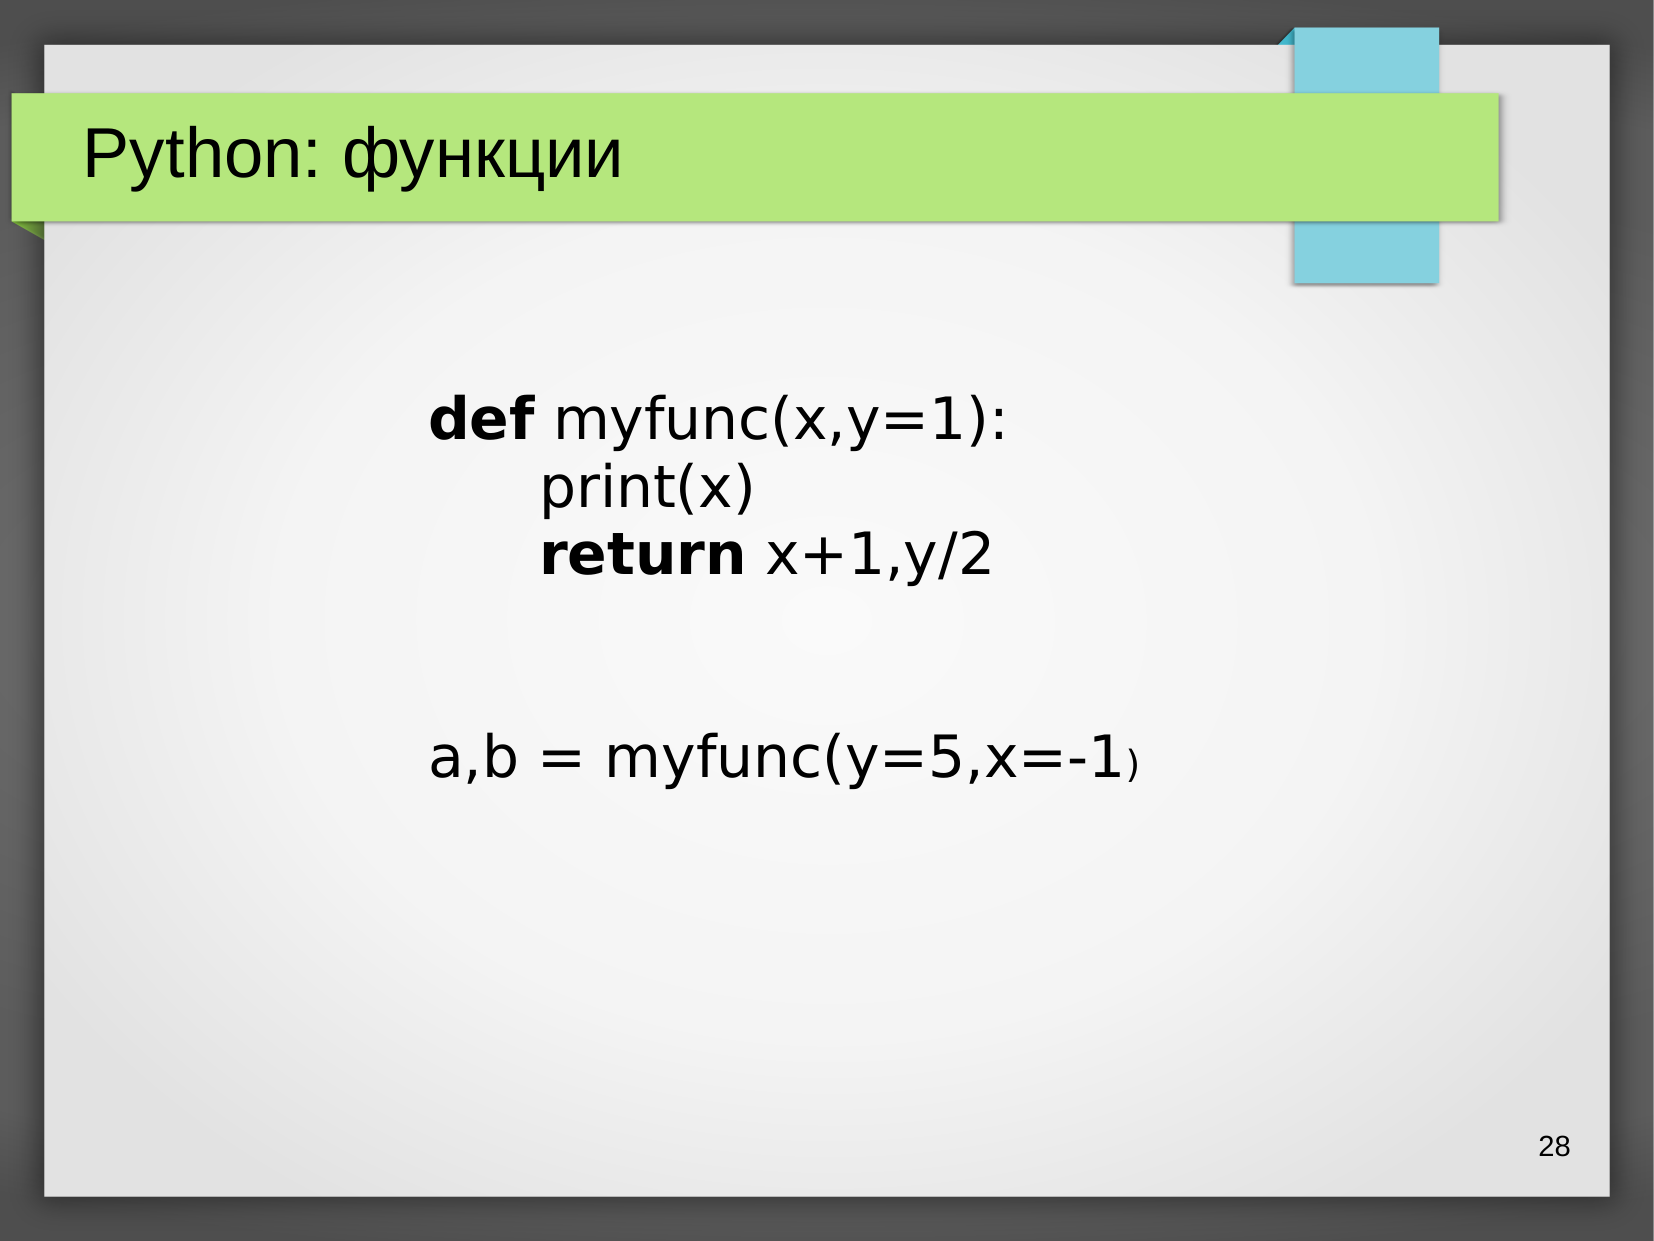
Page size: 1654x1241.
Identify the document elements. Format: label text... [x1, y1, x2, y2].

picture [0, 0, 1654, 1241]
text_box def myfunc(x,y=1): print(x) return x+1,y/2 a,b = myfunc(y=5,x=-1) [413, 377, 1241, 887]
title Python: функции [82, 49, 1571, 257]
